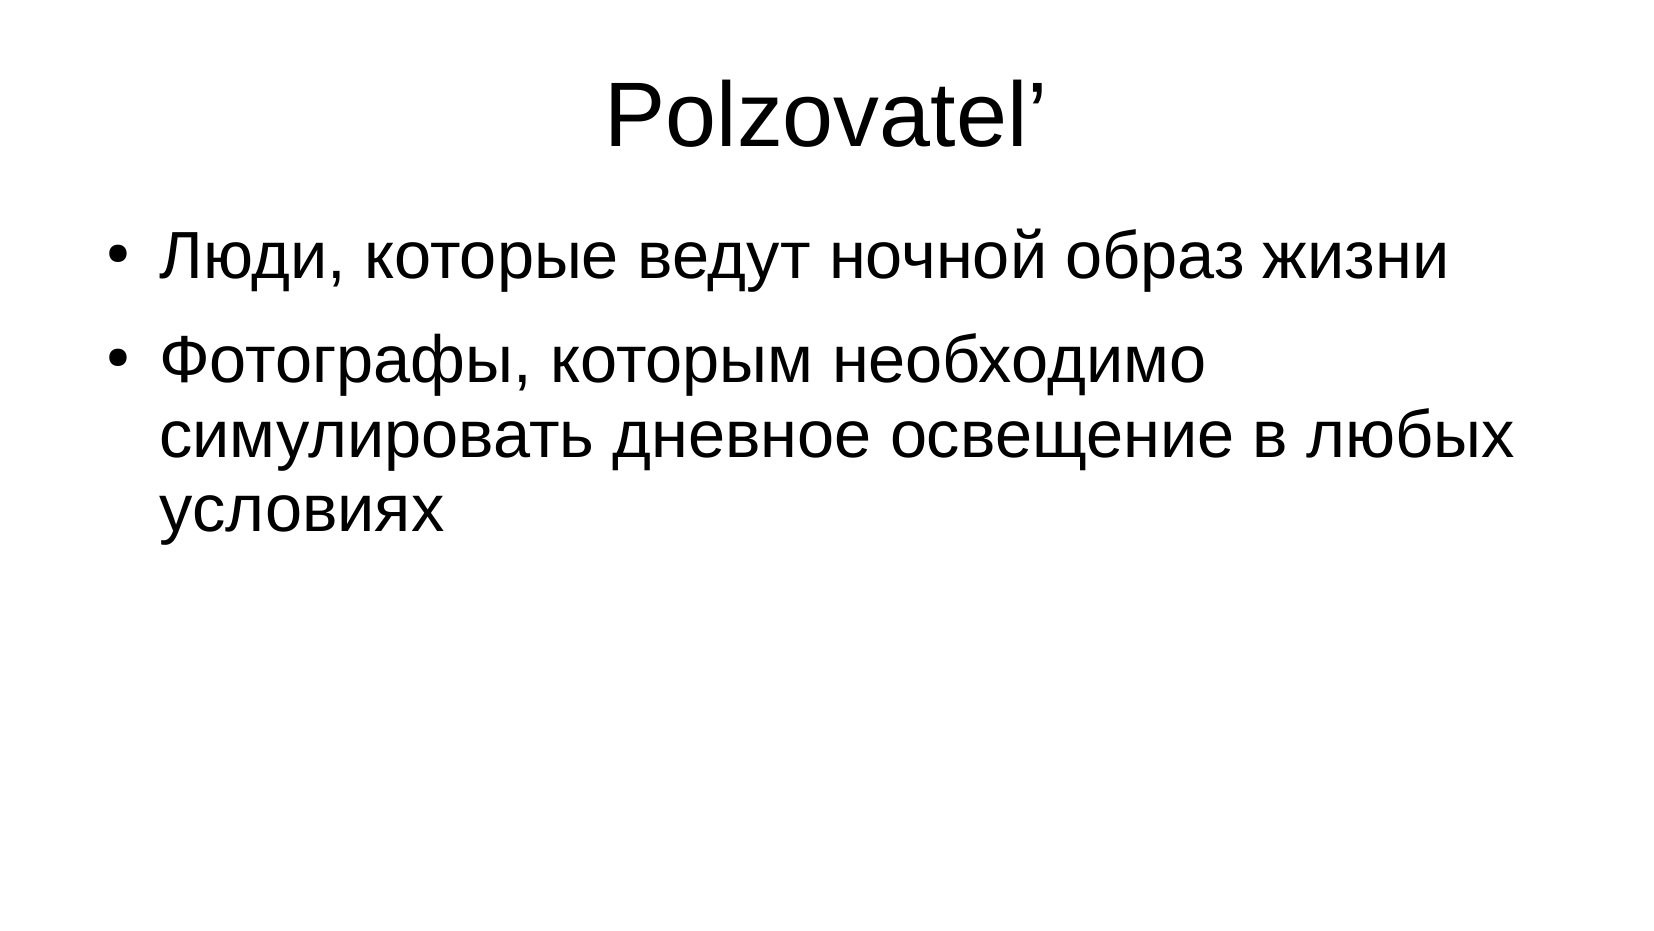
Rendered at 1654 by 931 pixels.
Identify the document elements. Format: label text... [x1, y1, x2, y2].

title Polzovatel’ [82, 37, 1571, 193]
list Люди, которые ведут ночной образ жизни Фотографы, которым необходимо симулировать дневное освещение в любых условиях [88, 217, 1577, 758]
